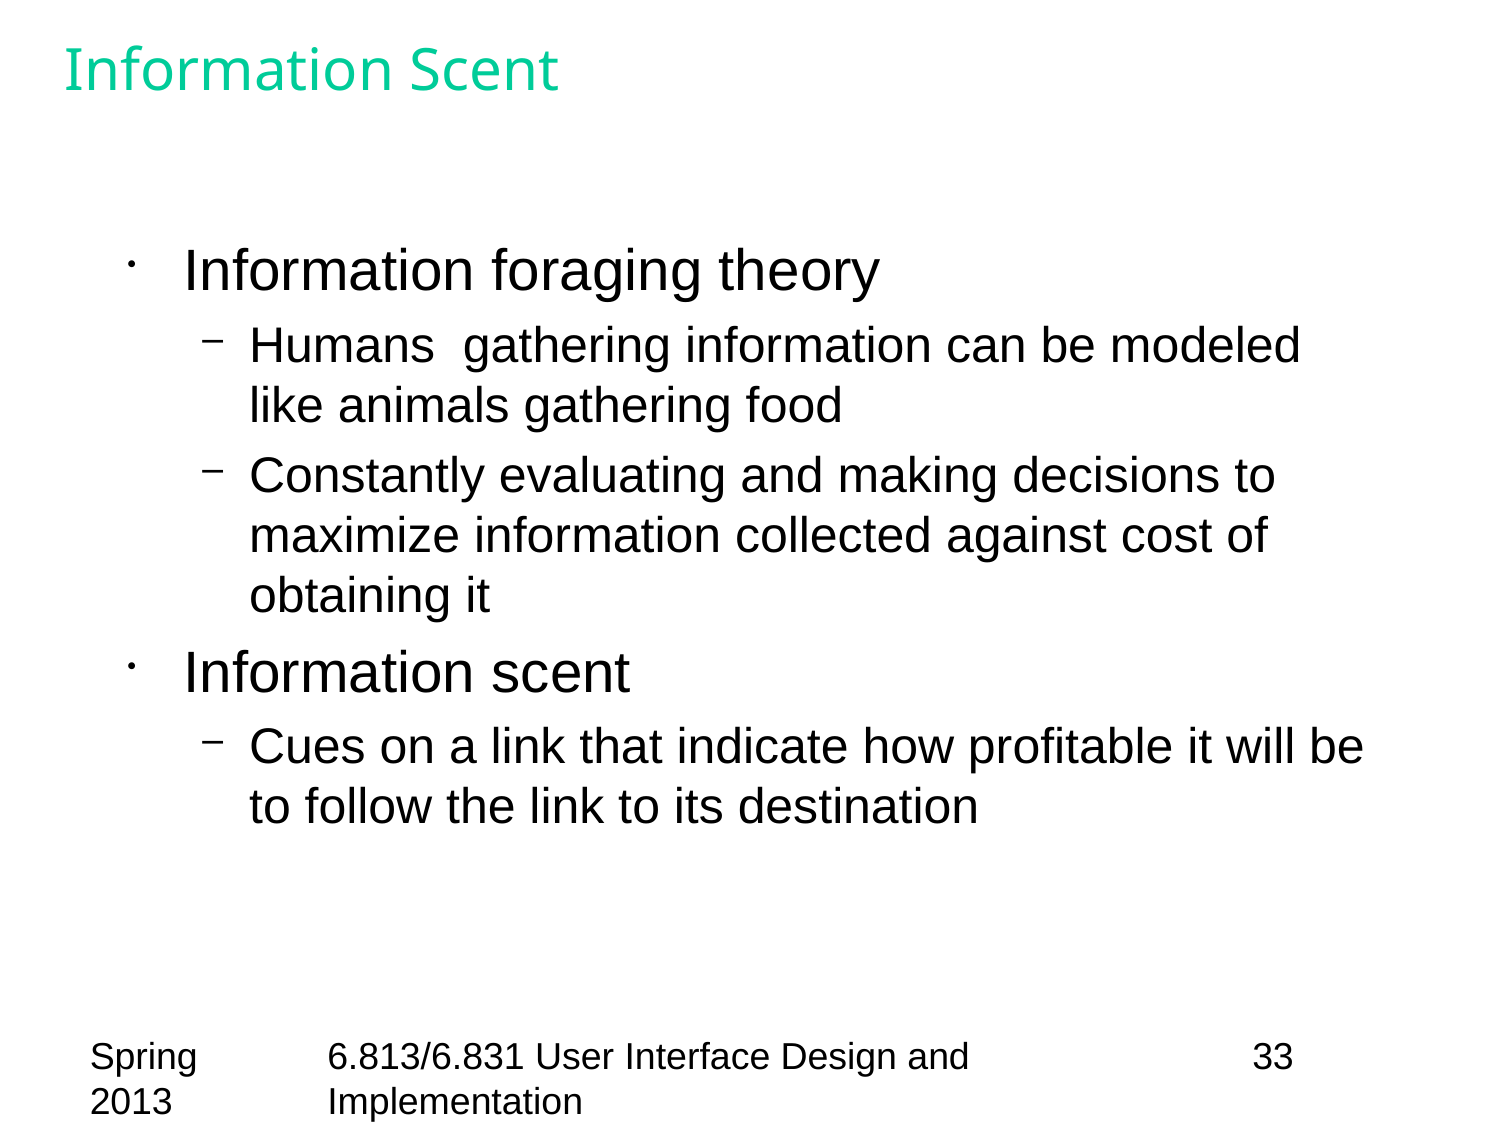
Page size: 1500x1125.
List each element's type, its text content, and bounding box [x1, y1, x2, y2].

list Information foraging theory Humans gathering information can be modeled like animals gathering food Constantly evaluating and making decisions to maximize information collected against cost of obtaining it Information scent Cues on a link that indicate how profitable it will be to follow the link to its destination [112, 224, 1388, 1000]
slide_number <number> [1237, 1024, 1425, 1103]
title Information Scent [50, 24, 1438, 150]
footer 6.813/6.831 User Interface Design and Implementation [312, 1024, 1225, 1103]
slide_number Spring 2013 [75, 1024, 300, 1103]
